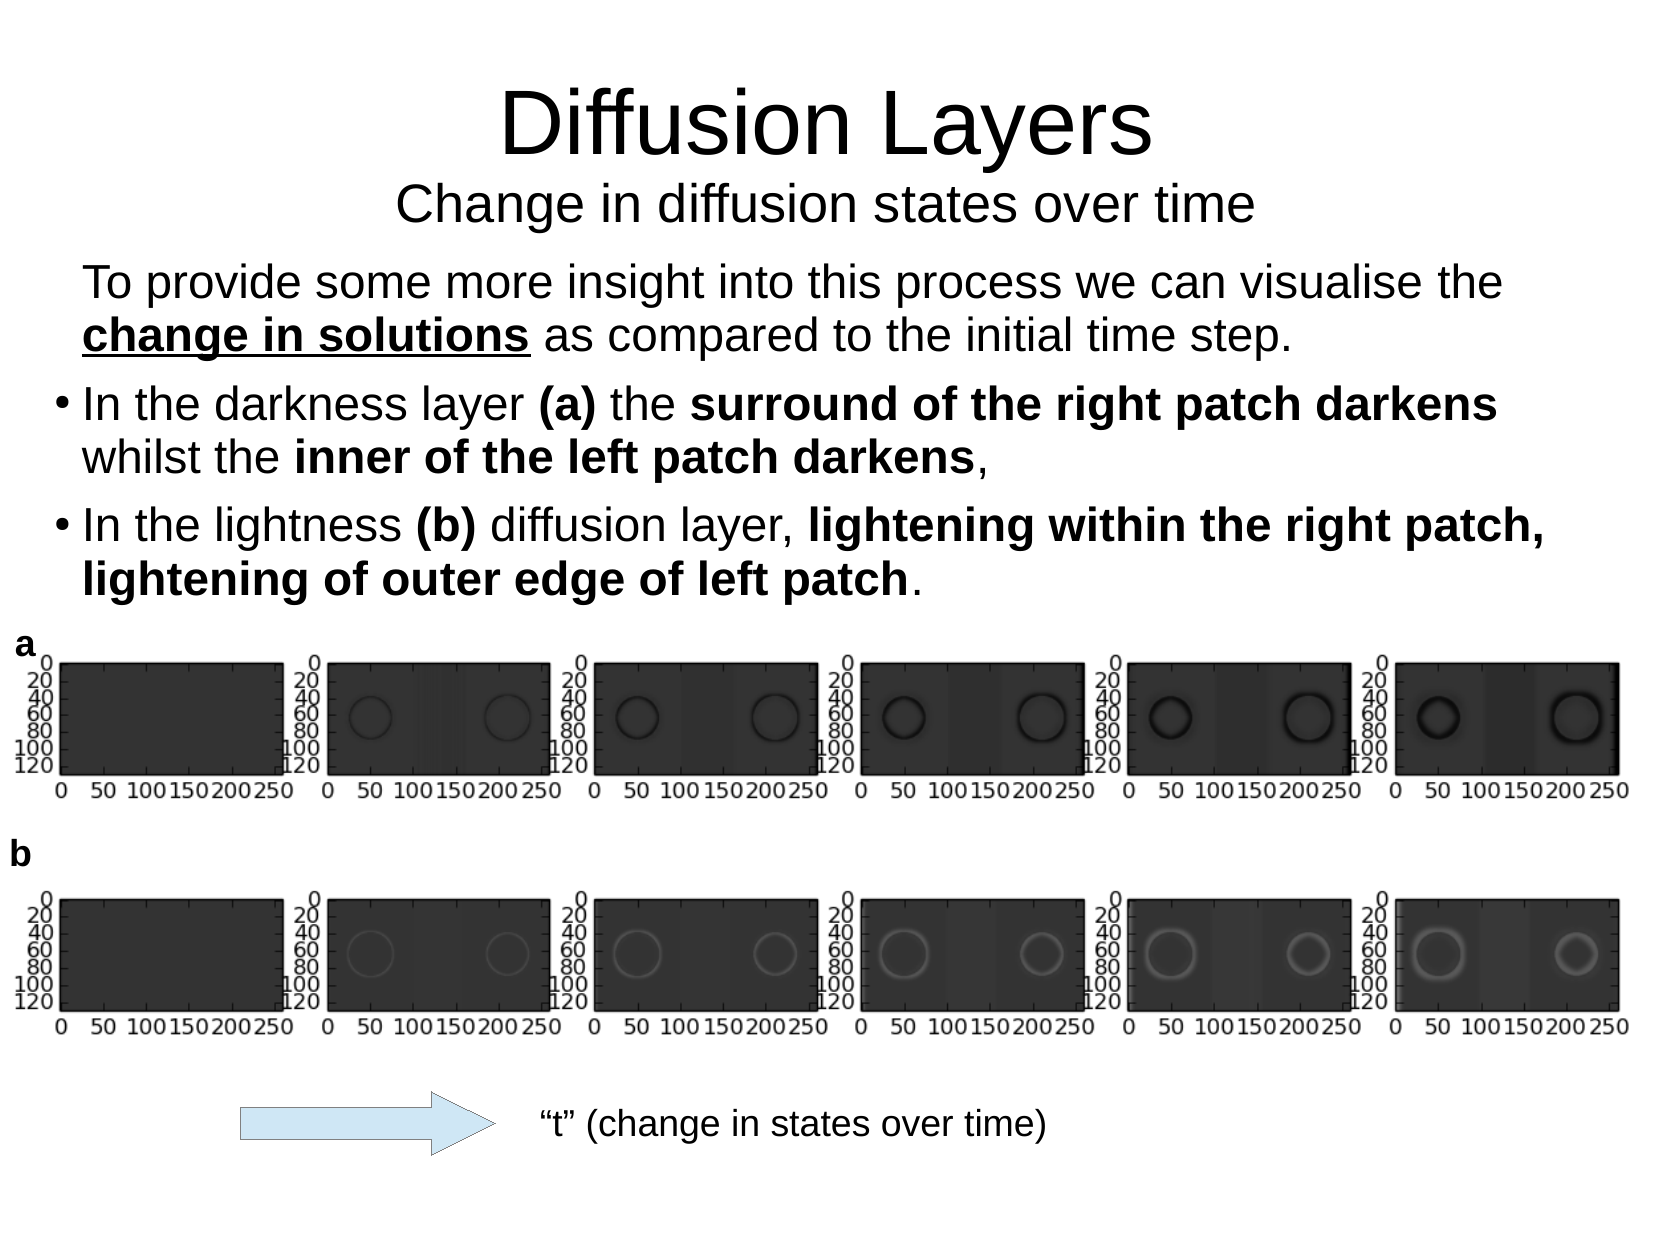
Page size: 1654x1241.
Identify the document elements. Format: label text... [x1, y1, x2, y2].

picture [0, 643, 1654, 1066]
text_box “t” (change in states over time) [525, 1095, 1126, 1194]
title Diffusion Layers Change in diffusion states over time [82, 49, 1571, 255]
text_box b [0, 825, 47, 888]
list To provide some more insight into this process we can visualise the change in solutions as compared to the initial time step. In the darkness layer (a) the surround of the right patch darkens whilst the inner of the left patch darkens, In the lightness (b) diffusion layer, lightening within the right patch, lightening of outer edge of left patch. [45, 255, 1606, 616]
text_box a [0, 615, 51, 672]
text_box [240, 1091, 496, 1156]
